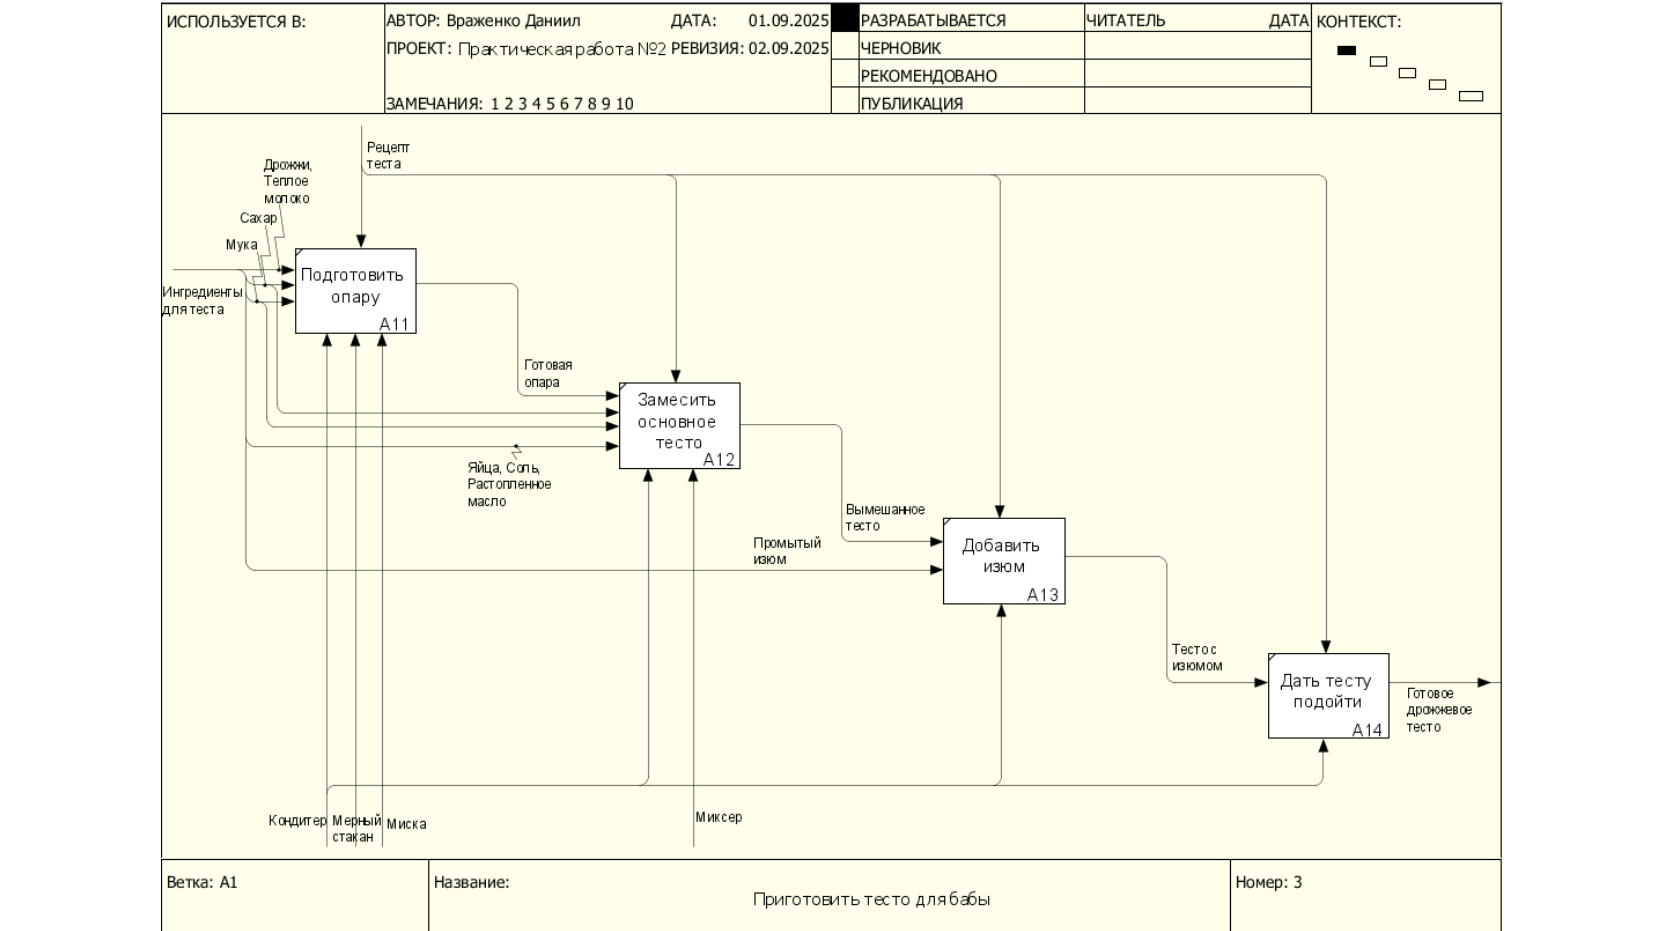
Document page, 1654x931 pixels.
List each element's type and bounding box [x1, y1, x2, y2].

picture [161, 2, 1503, 931]
